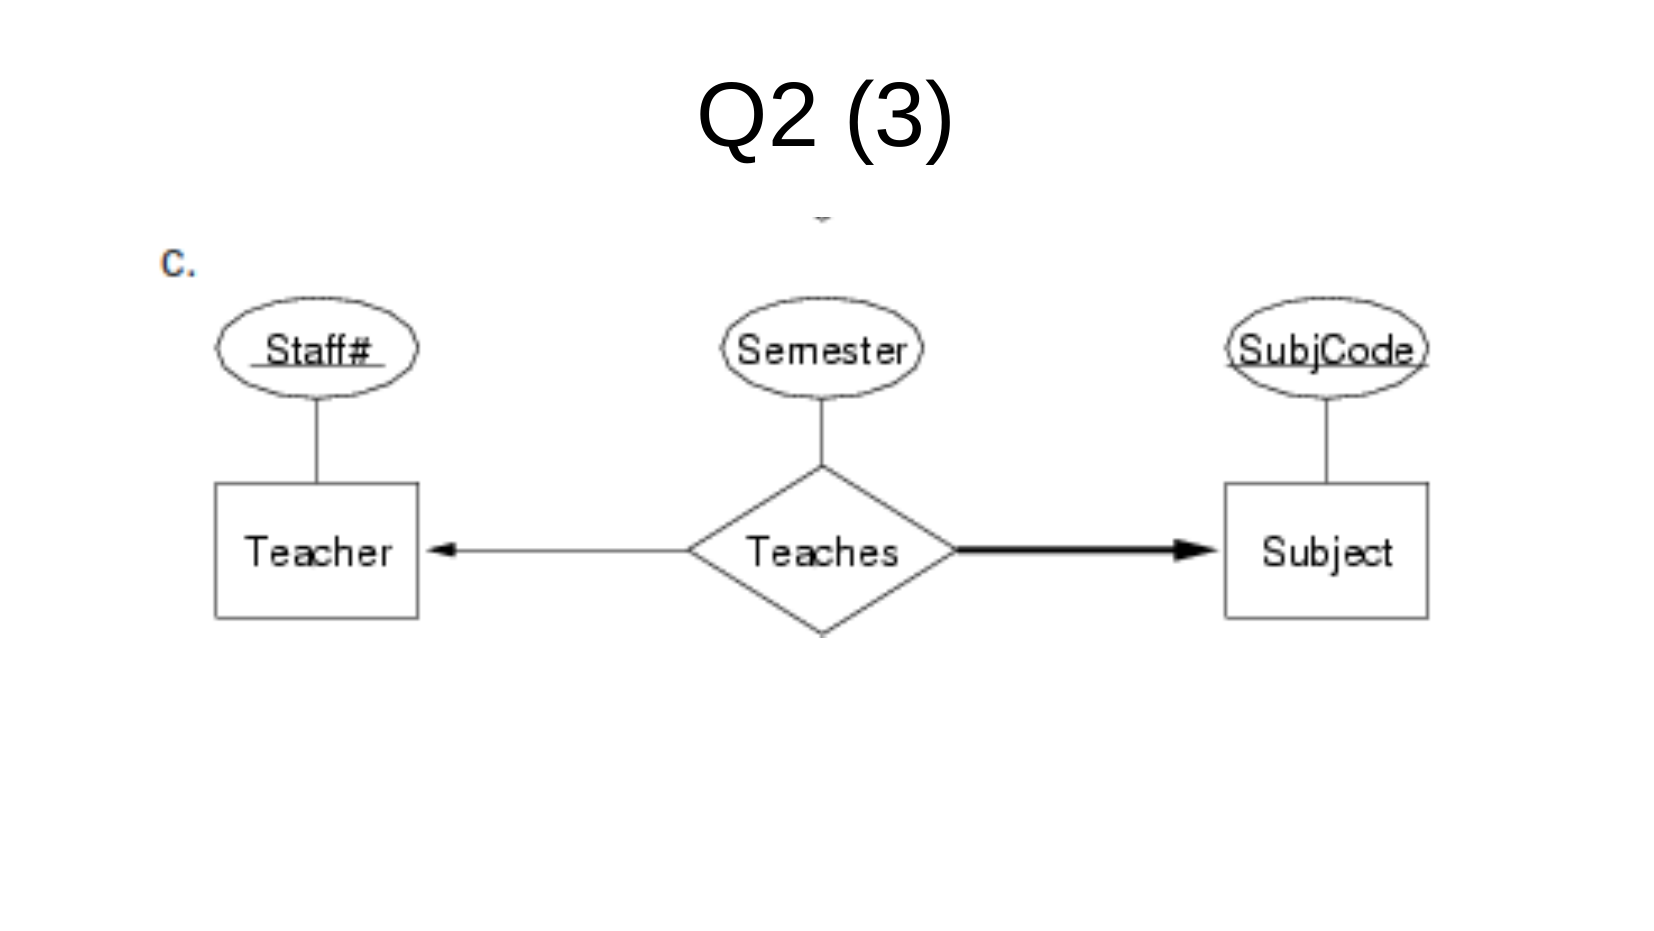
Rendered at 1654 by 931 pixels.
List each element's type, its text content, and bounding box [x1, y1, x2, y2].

title Q2 (3) [82, 37, 1571, 193]
picture [131, 217, 1565, 639]
